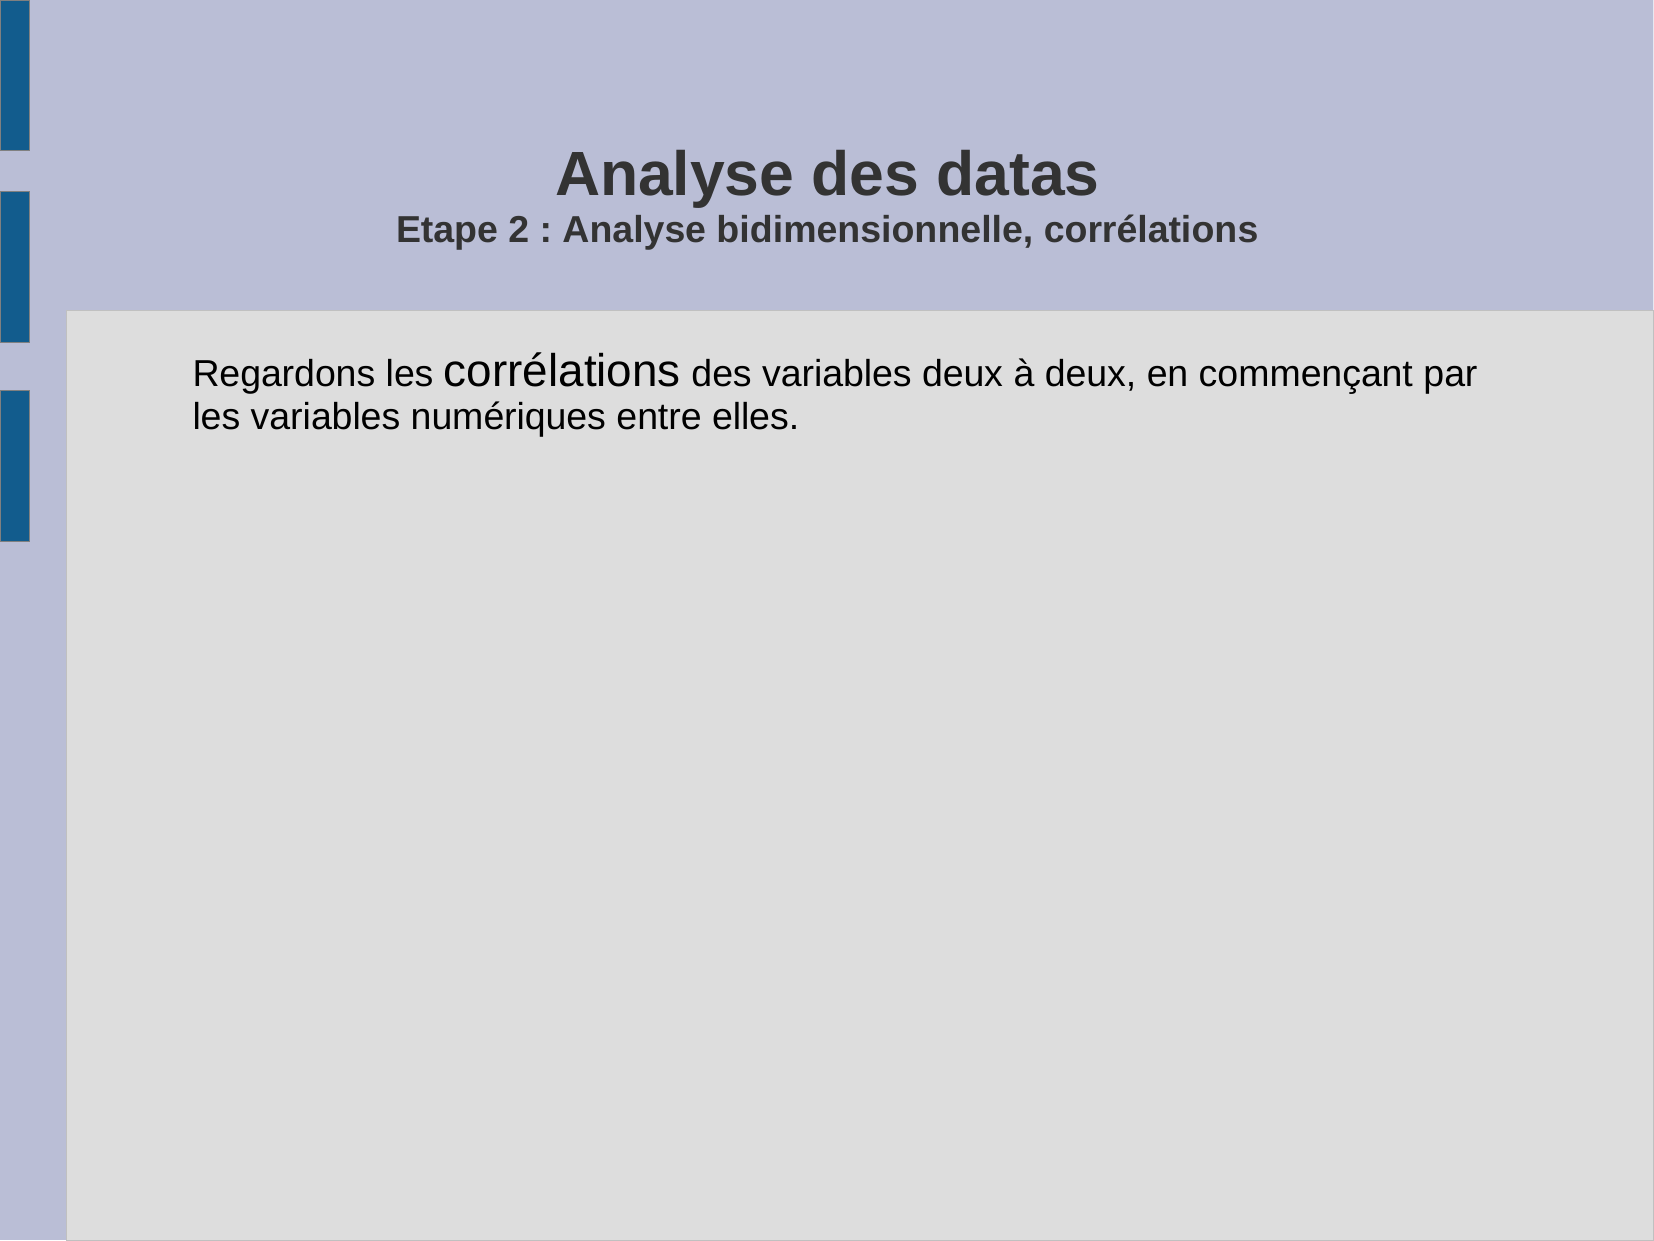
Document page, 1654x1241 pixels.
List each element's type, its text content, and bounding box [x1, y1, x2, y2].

title Analyse des datas Etape 2 : Analyse bidimensionnelle, corrélations [121, 91, 1534, 299]
list Regardons les corrélations des variables deux à deux, en commençant par les variables numériques entre elles. [121, 344, 1534, 718]
